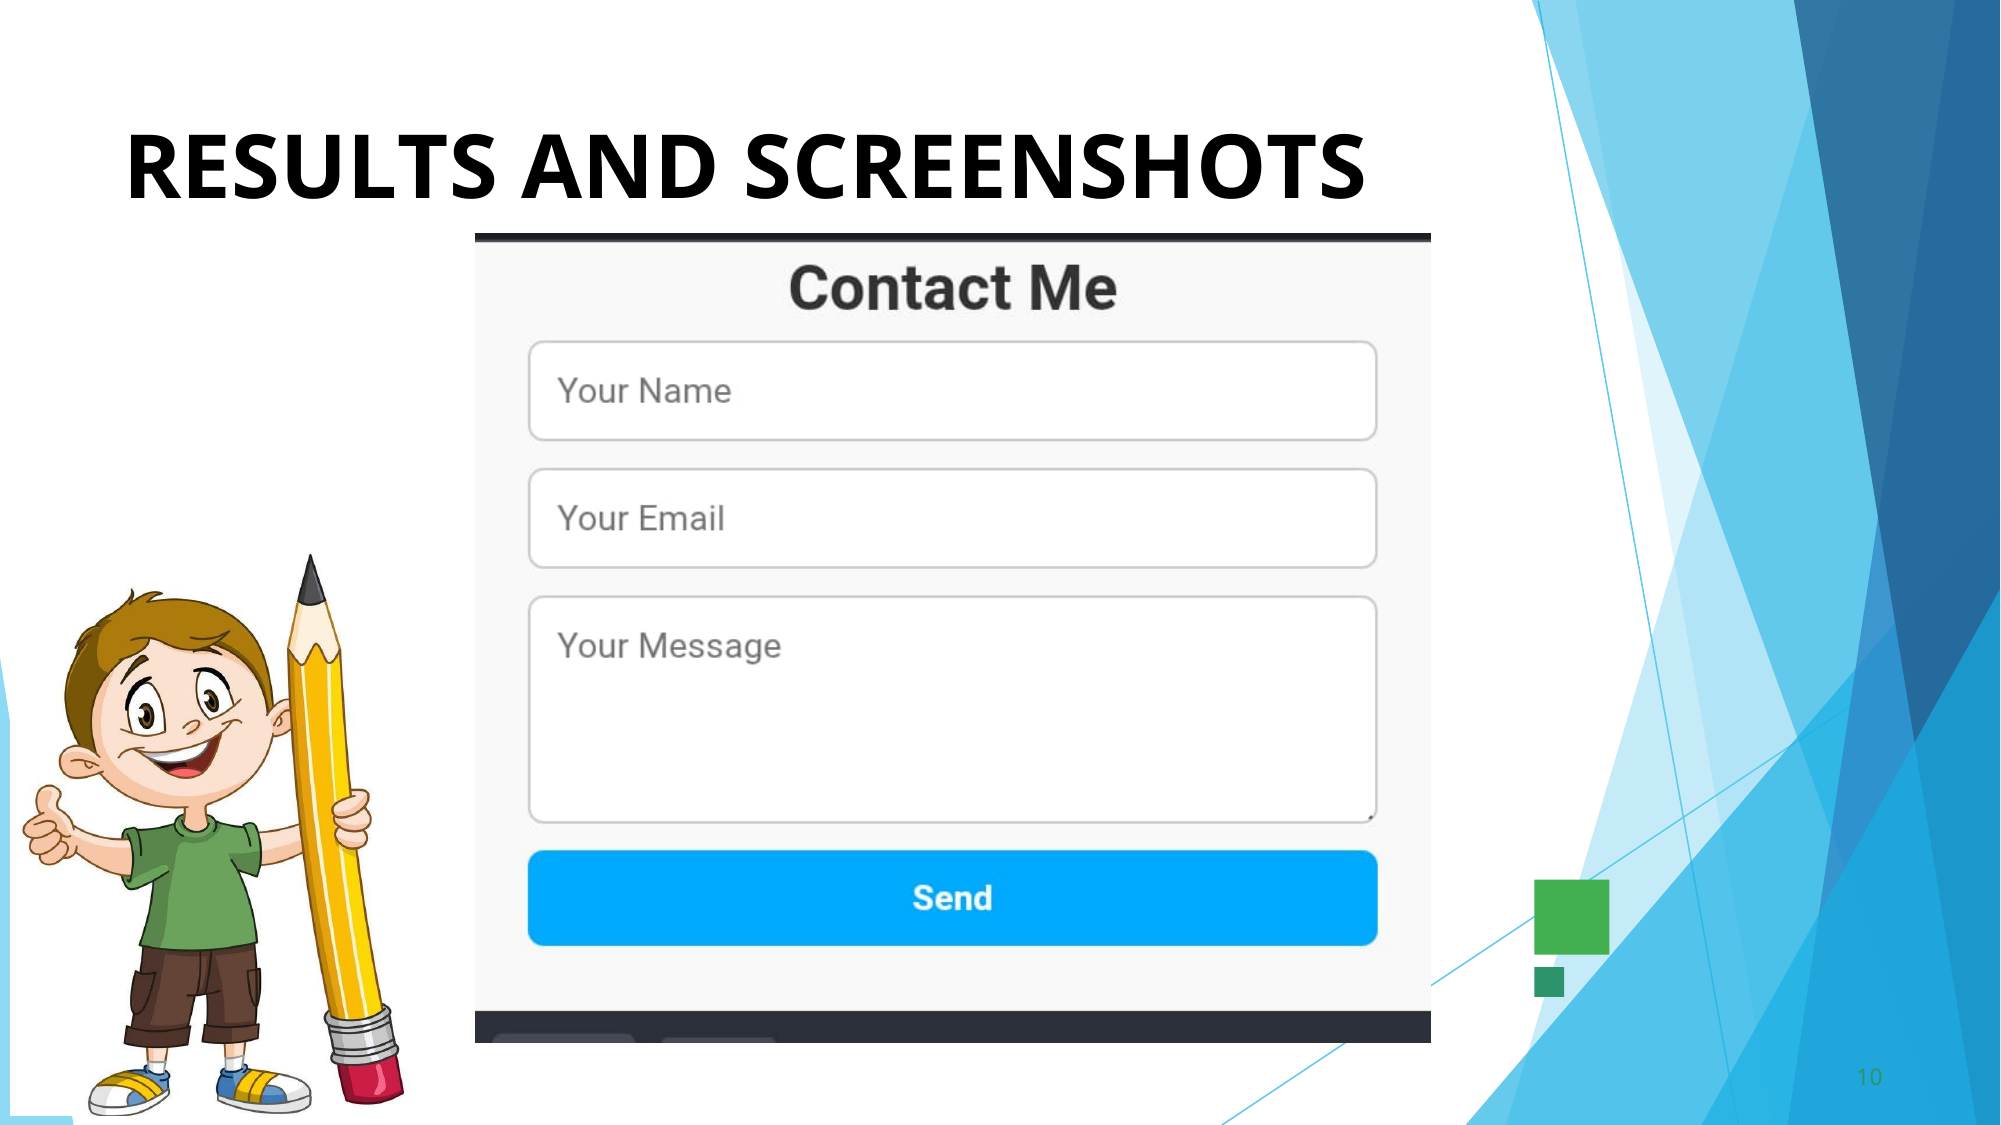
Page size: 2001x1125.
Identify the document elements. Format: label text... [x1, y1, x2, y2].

title RESULTS AND SCREENSHOTS [121, 107, 1513, 217]
picture [475, 233, 1431, 1044]
text_box [1534, 967, 1565, 997]
text_box [1534, 879, 1610, 955]
picture [10, 554, 416, 1116]
text_box 10 [1850, 1062, 1887, 1094]
